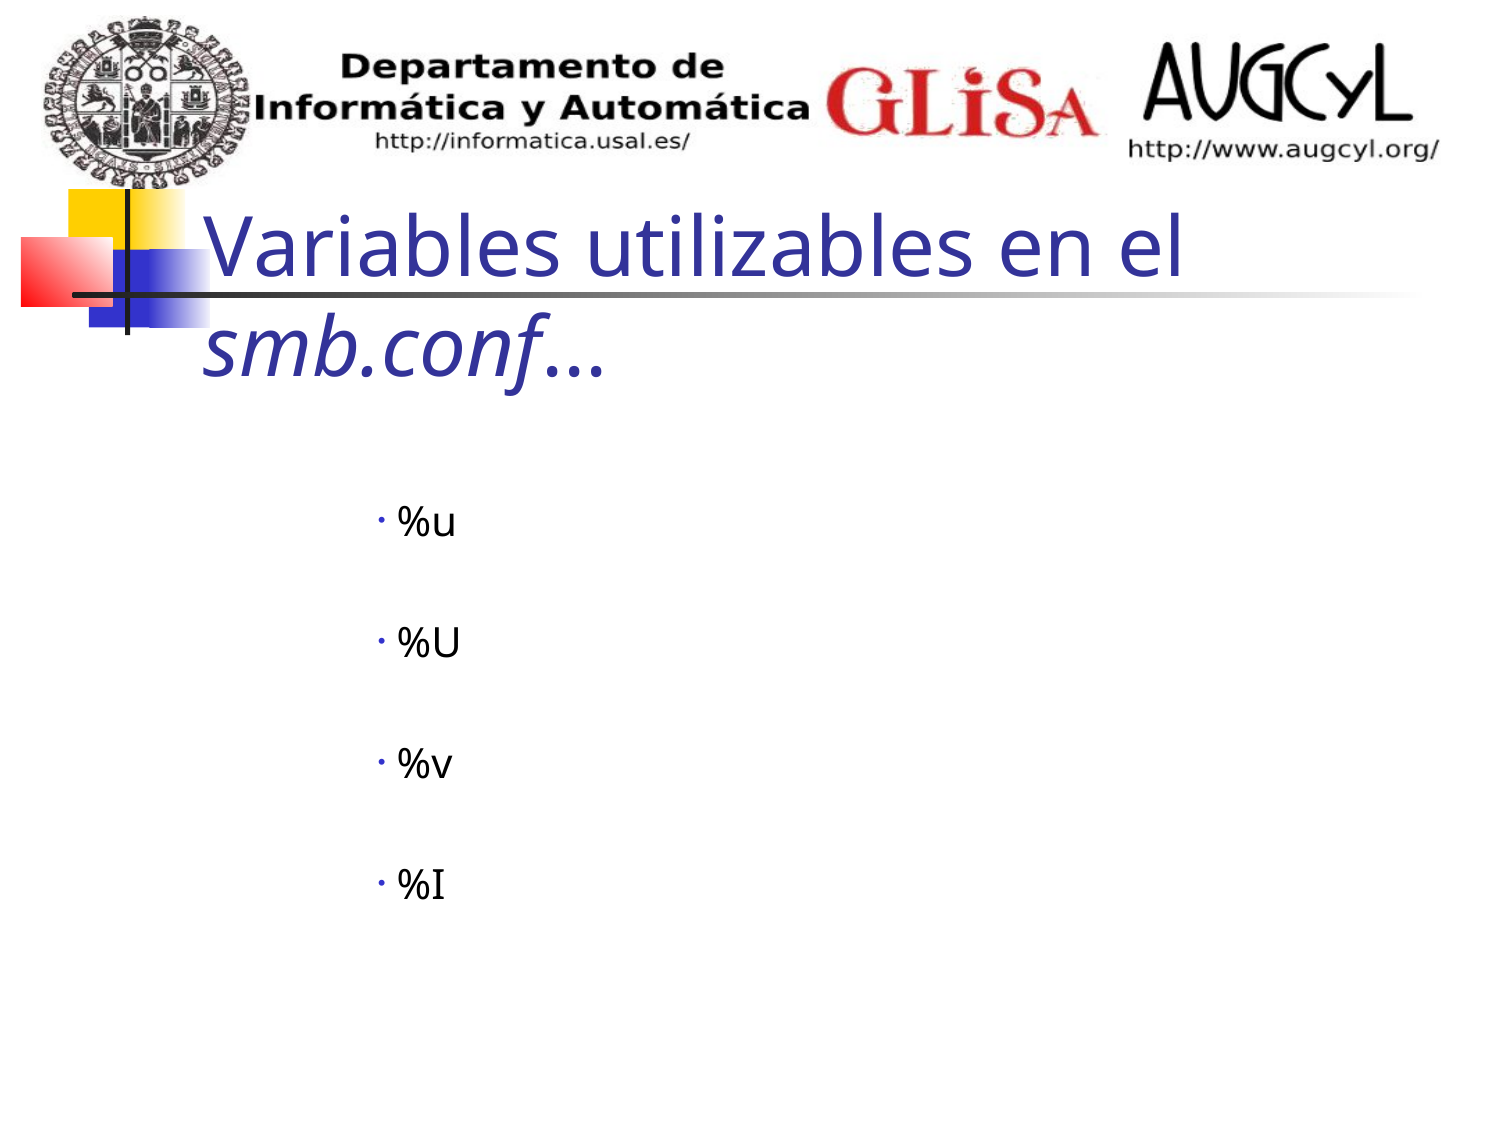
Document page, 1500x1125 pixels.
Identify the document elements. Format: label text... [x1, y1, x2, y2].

title Variables utilizables en el smb.conf... [188, 185, 1468, 401]
picture [41, 15, 1463, 189]
text_box %u %U %v %I [362, 487, 1413, 951]
